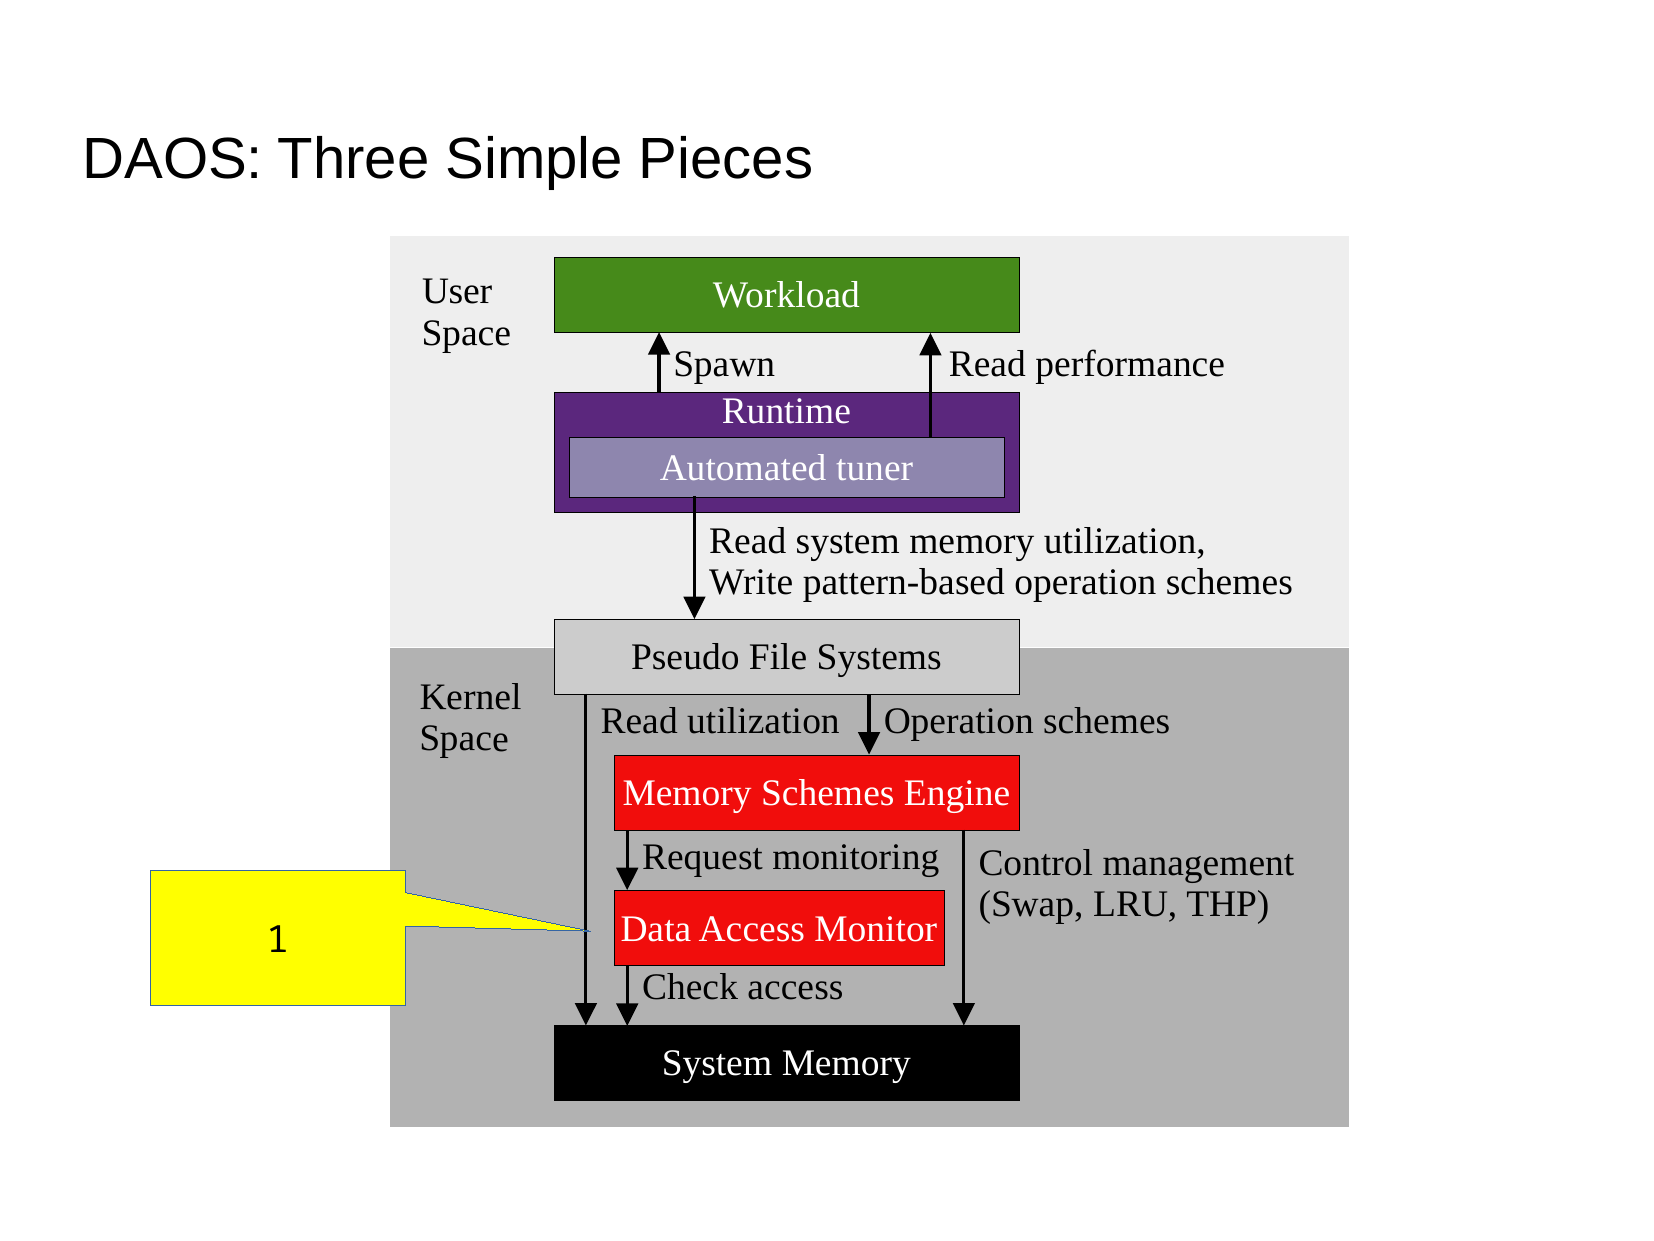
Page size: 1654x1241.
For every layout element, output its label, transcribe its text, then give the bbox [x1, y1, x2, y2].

text_box Kernel Space [404, 668, 570, 768]
text_box Request monitoring [627, 831, 958, 888]
text_box Automated tuner [569, 437, 1005, 498]
text_box 1 [150, 870, 591, 1006]
text_box Data Access Monitor [614, 890, 945, 966]
text_box [629, 1016, 963, 1025]
text_box Read performance [934, 335, 1260, 434]
text_box [628, 831, 962, 1003]
text_box Spawn [658, 335, 795, 393]
text_box Read utilization [585, 692, 916, 752]
title DAOS: Three Simple Pieces [82, 108, 1571, 210]
text_box Runtime [554, 392, 929, 513]
text_box Check access [627, 958, 958, 1018]
text_box Memory Schemes Engine [614, 755, 1020, 831]
text_box System Memory [554, 1025, 1020, 1101]
text_box Control management (Swap, LRU, THP) [963, 834, 1320, 933]
text_box Operation schemes [869, 693, 1200, 753]
text_box [389, 235, 1350, 1128]
text_box User Space [406, 262, 675, 363]
text_box Read system memory utilization, Write pattern-based operation schemes [694, 512, 1310, 652]
text_box Runtime [696, 392, 1020, 512]
text_box [674, 333, 929, 392]
text_box [587, 752, 868, 1025]
text_box Workload [554, 257, 1020, 333]
text_box Pseudo File Systems [554, 619, 1020, 695]
